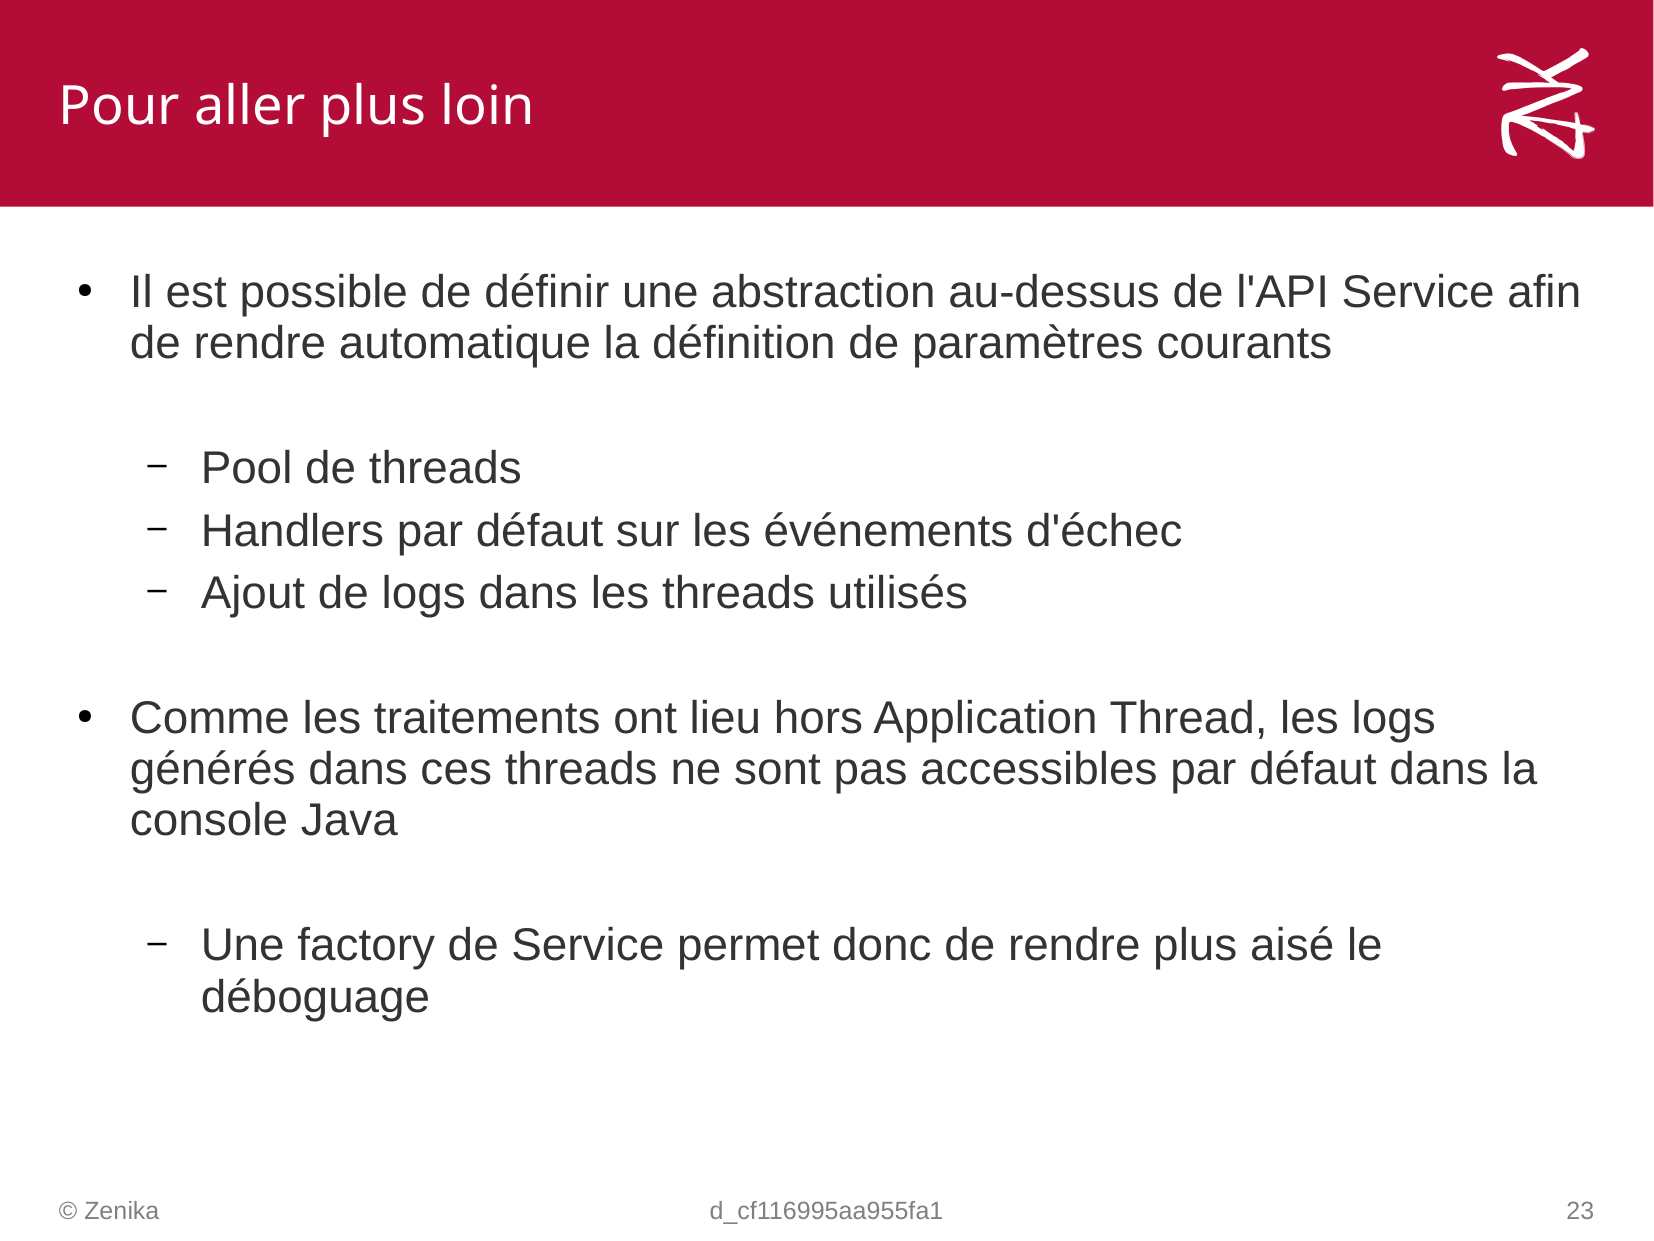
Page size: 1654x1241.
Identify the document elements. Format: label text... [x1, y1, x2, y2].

title Pour aller plus loin [59, 29, 1595, 178]
list Il est possible de définir une abstraction au-dessus de l'API Service afin de rendre automatique la définition de paramètres courants Pool de threads Handlers par défaut sur les événements d'échec Ajout de logs dans les threads utilisés Comme les traitements ont lieu hors Application Thread, les logs générés dans ces threads ne sont pas accessibles par défaut dans la console Java Une factory de Service permet donc de rendre plus aisé le déboguage [59, 265, 1595, 986]
